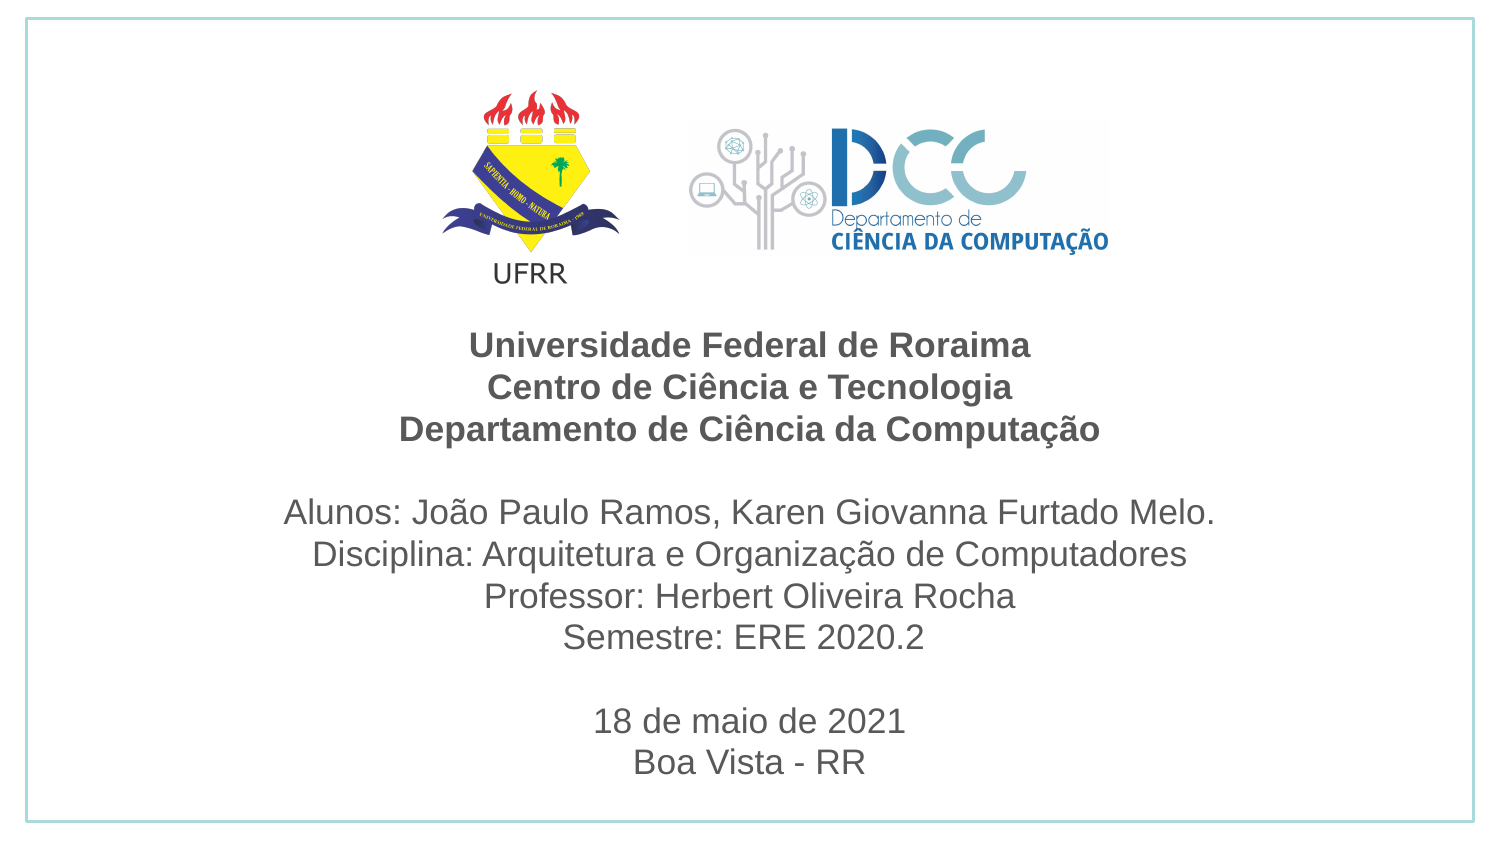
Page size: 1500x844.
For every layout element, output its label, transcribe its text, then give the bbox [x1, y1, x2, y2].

subtitle Universidade Federal de Roraima Centro de Ciência e Tecnologia Departamento de Ciência da Computação Alunos: João Paulo Ramos, Karen Giovanna Furtado Melo. Disciplina: Arquitetura e Organização de Computadores Professor: Herbert Oliveira Rocha Semestre: ERE 2020.2 18 de maio de 2021 Boa Vista - RR [51, 308, 1449, 830]
picture [434, 81, 628, 293]
picture [689, 118, 1109, 256]
